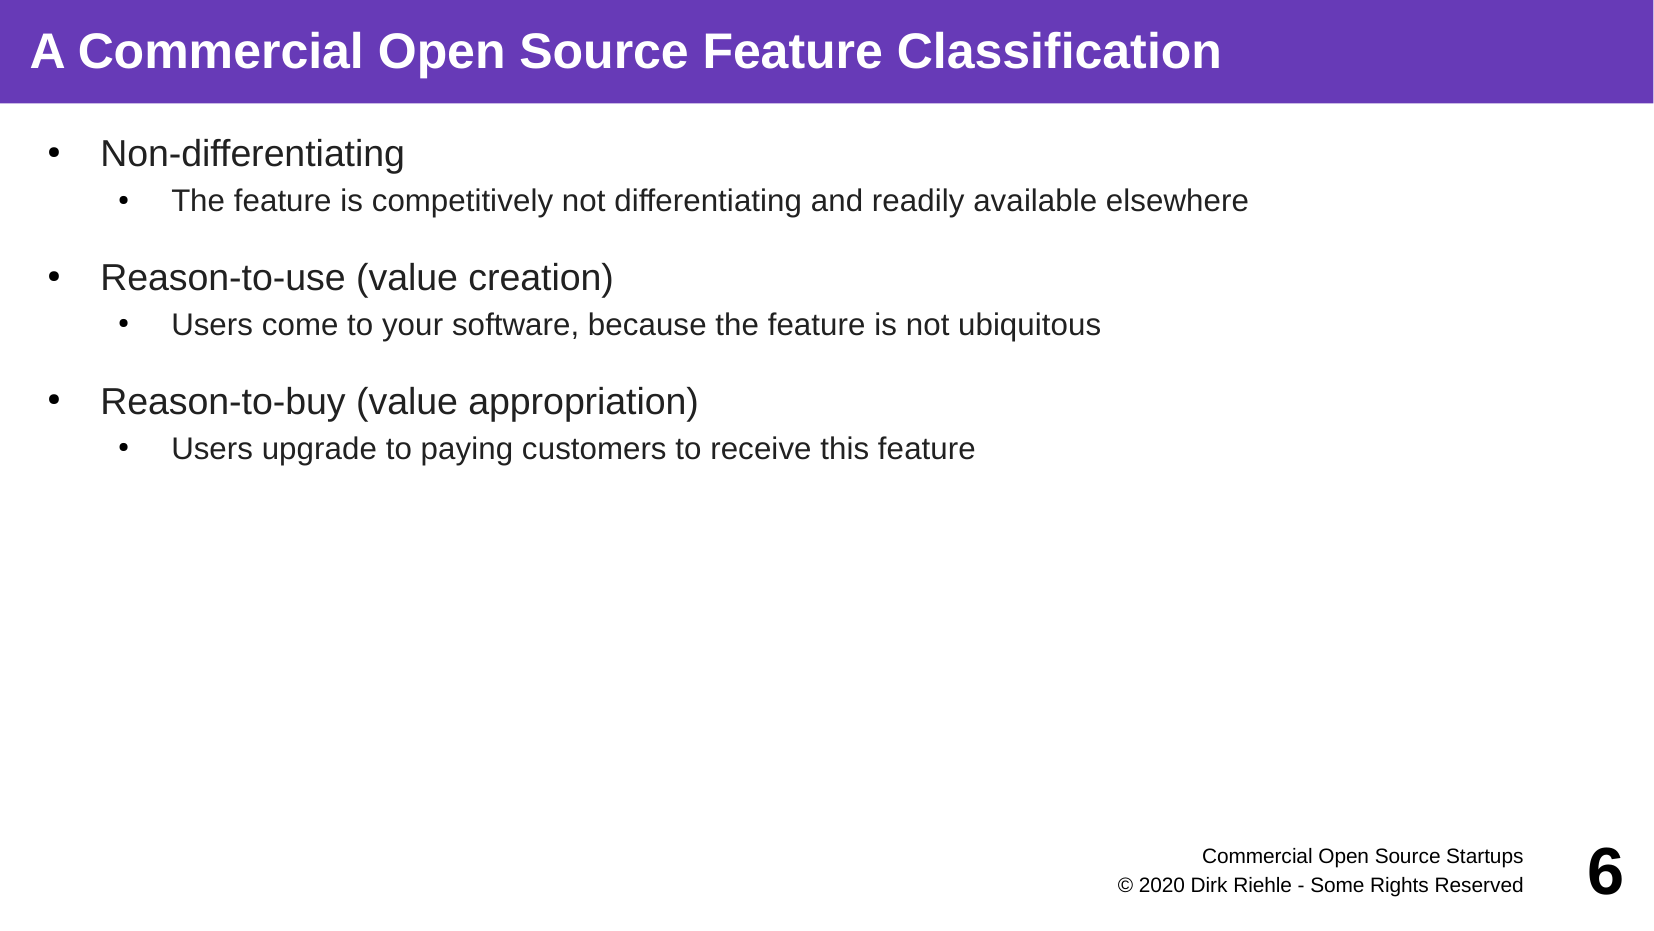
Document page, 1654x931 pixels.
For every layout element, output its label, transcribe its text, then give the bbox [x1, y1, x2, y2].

title A Commercial Open Source Feature Classification [0, 0, 1654, 104]
list Non-differentiating The feature is competitively not differentiating and readily available elsewhere Reason-to-use (value creation) Users come to your software, because the feature is not ubiquitous Reason-to-buy (value appropriation) Users upgrade to paying customers to receive this feature [29, 132, 1625, 813]
